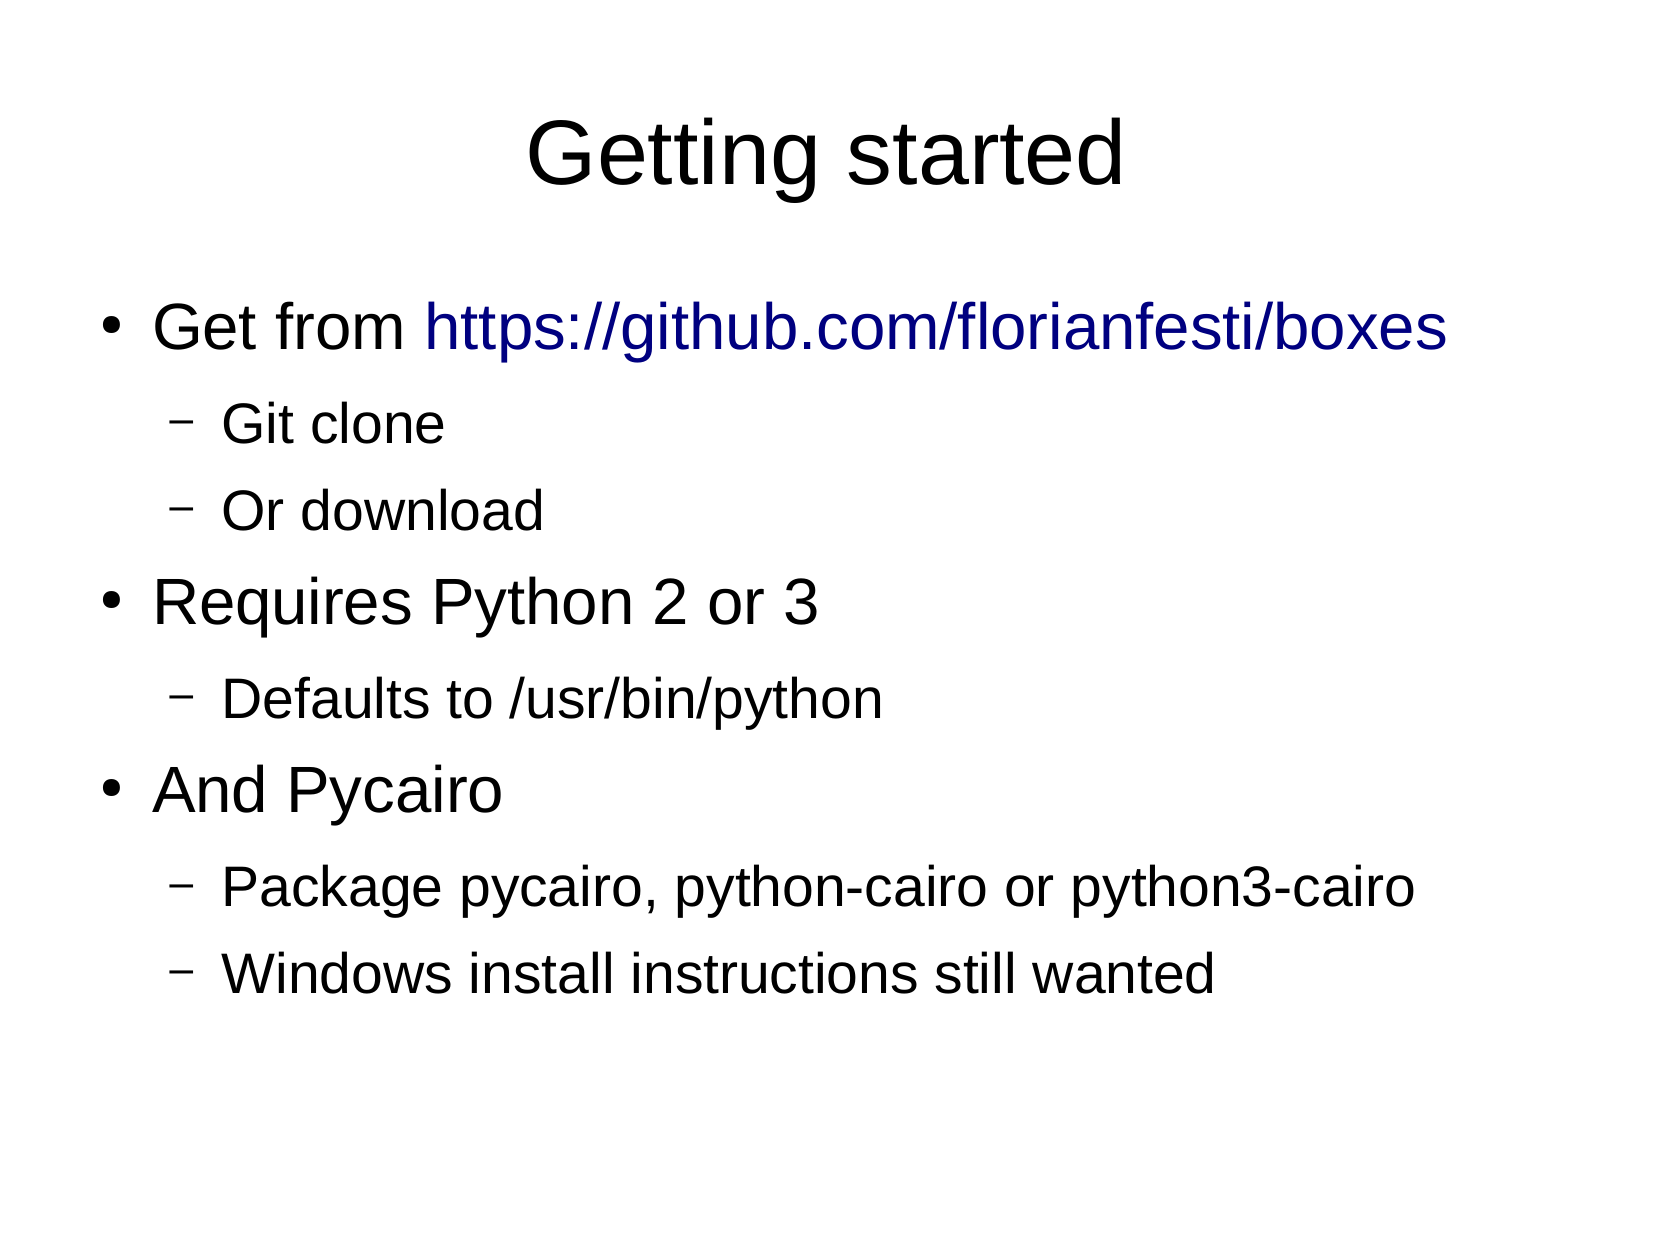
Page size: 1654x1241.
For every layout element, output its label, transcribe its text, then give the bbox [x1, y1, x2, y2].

list Get from https://github.com/florianfesti/boxes Git clone Or download Requires Python 2 or 3 Defaults to /usr/bin/python And Pycairo Package pycairo, python-cairo or python3-cairo Windows install instructions still wanted [82, 290, 1571, 1010]
title Getting started [82, 49, 1571, 257]
